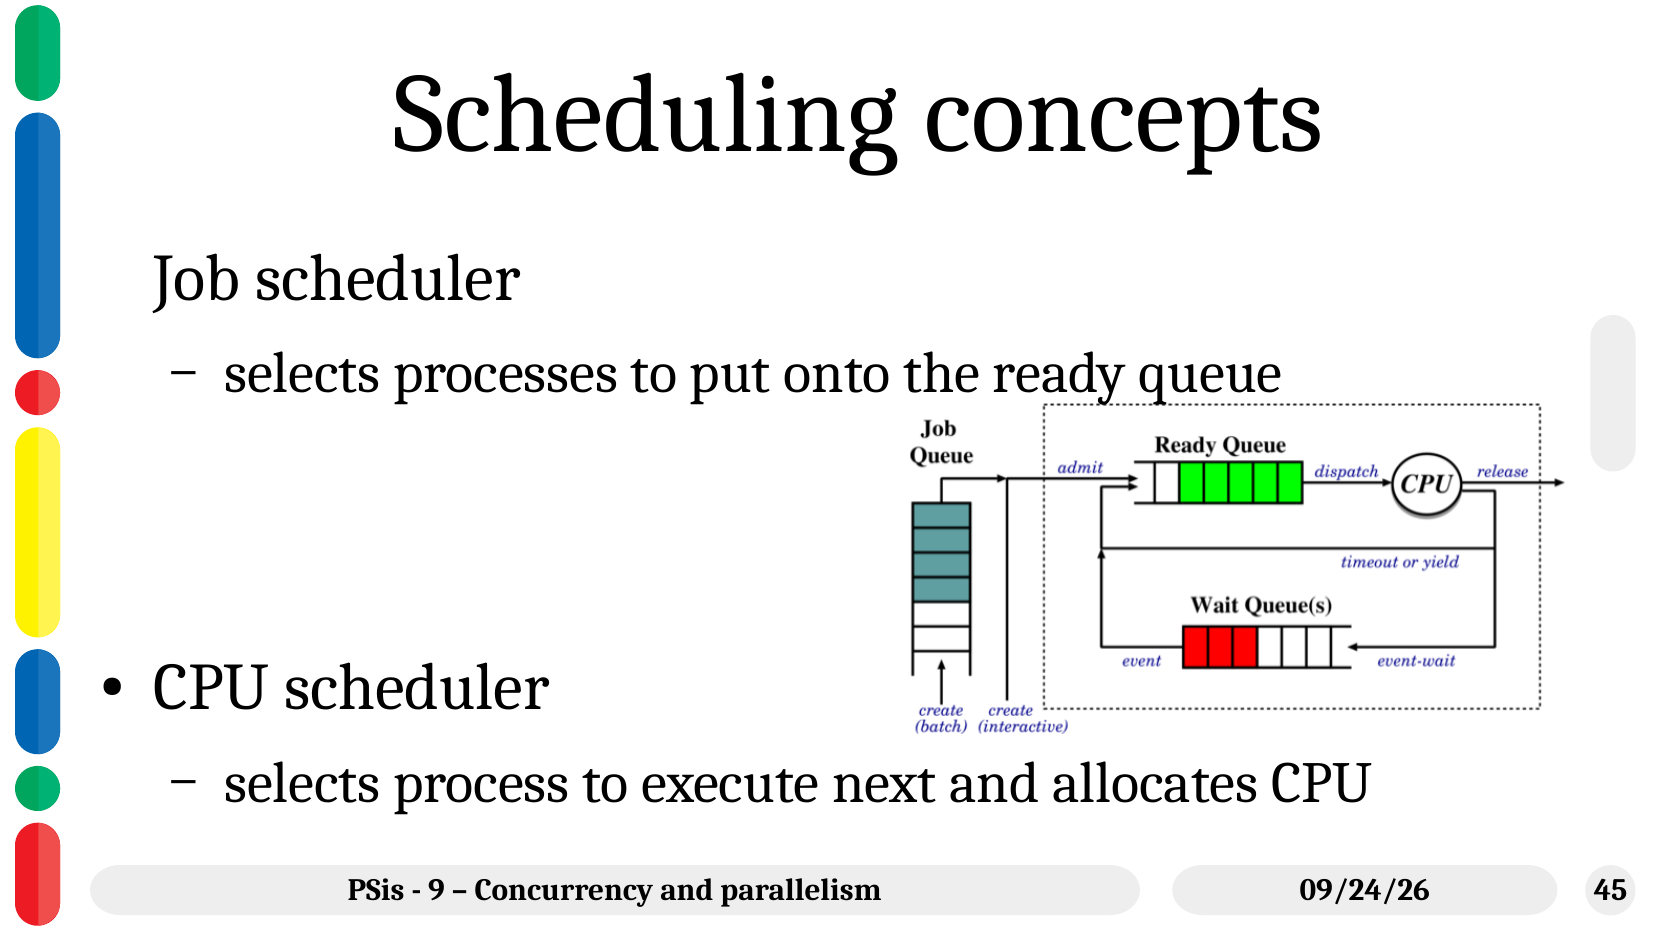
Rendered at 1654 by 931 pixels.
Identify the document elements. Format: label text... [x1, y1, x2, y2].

title Scheduling concepts [82, 37, 1636, 193]
list Job scheduler selects processes to put onto the ready queue CPU scheduler selects process to execute next and allocates CPU [82, 240, 1571, 866]
